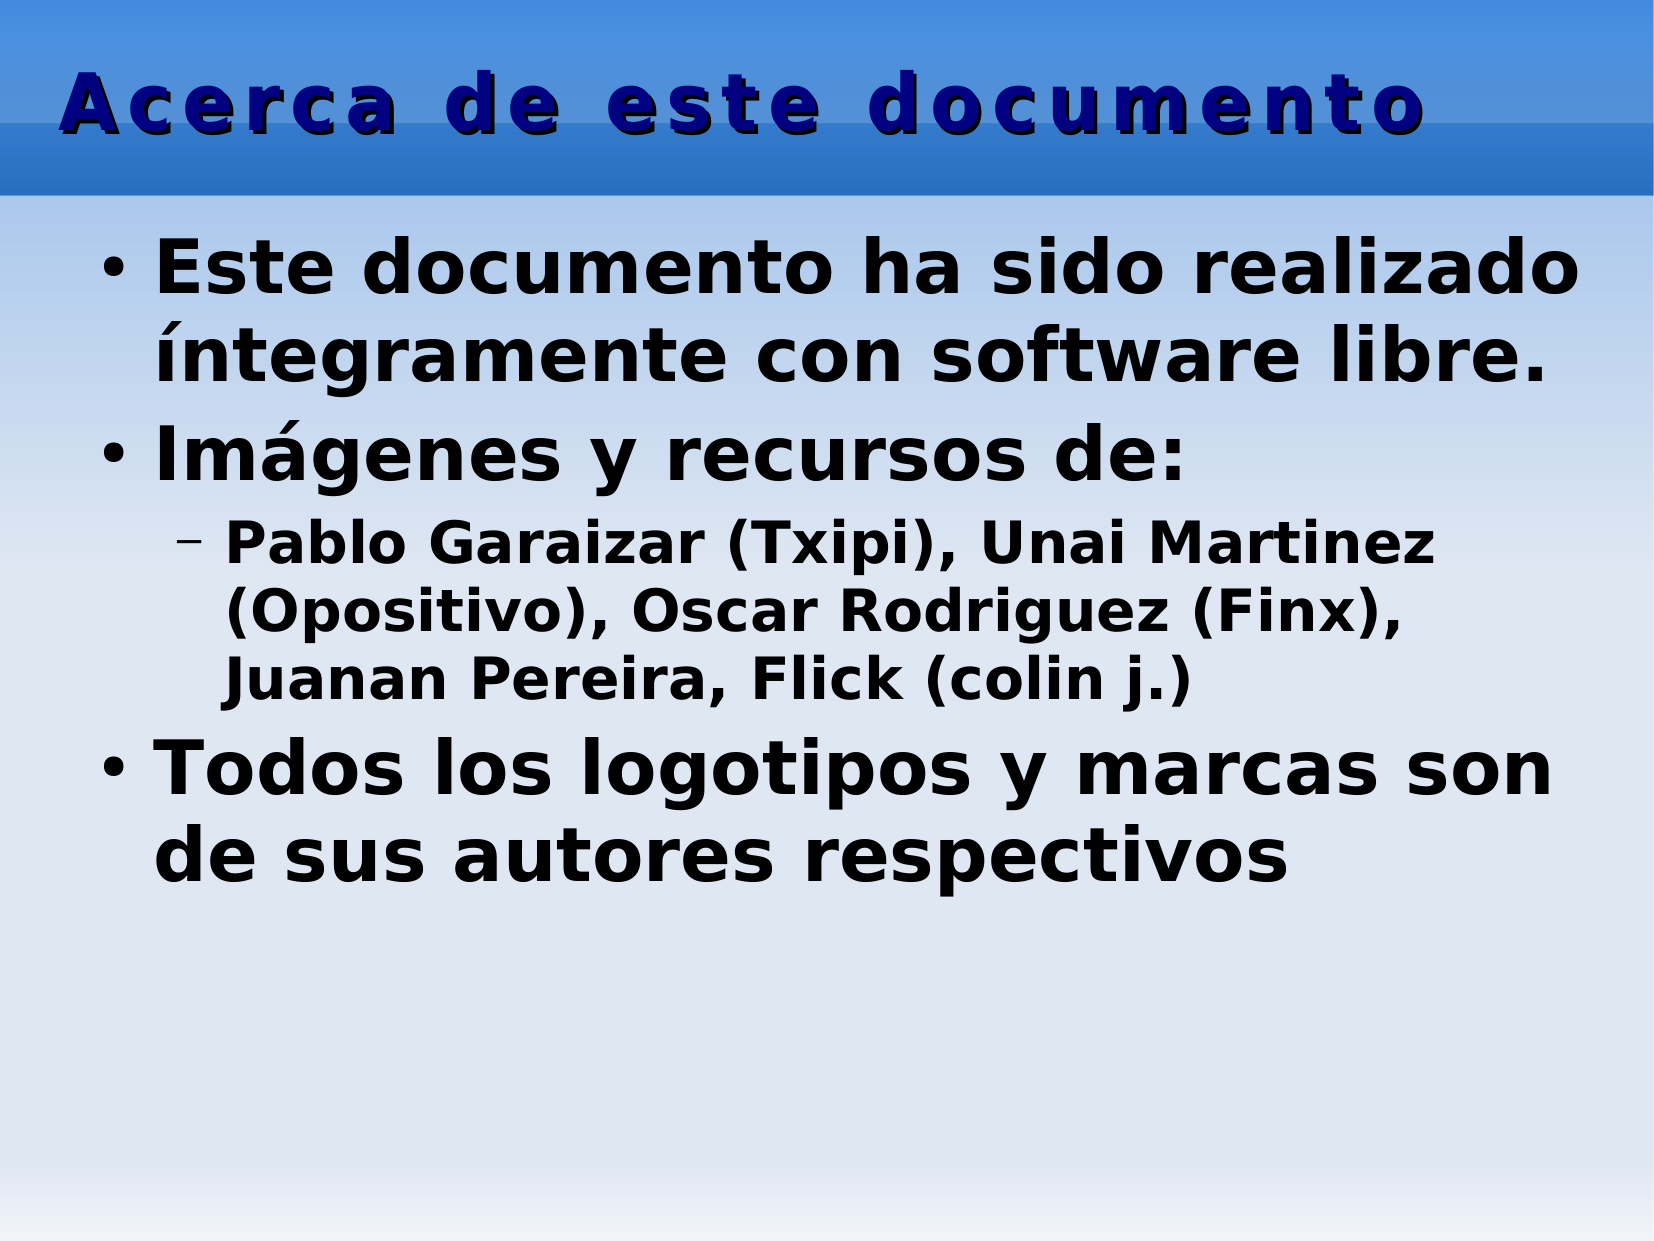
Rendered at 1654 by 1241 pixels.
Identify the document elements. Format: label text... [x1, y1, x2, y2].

picture [0, 0, 1654, 1241]
list Este documento ha sido realizado íntegramente con software libre. Imágenes y recursos de: Pablo Garaizar (Txipi), Unai Martinez (Opositivo), Oscar Rodriguez (Finx), Juanan Pereira, Flick (colin j.) Todos los logotipos y marcas son de sus autores respectivos [82, 224, 1625, 1097]
title Acerca de este documento [59, 29, 1654, 178]
